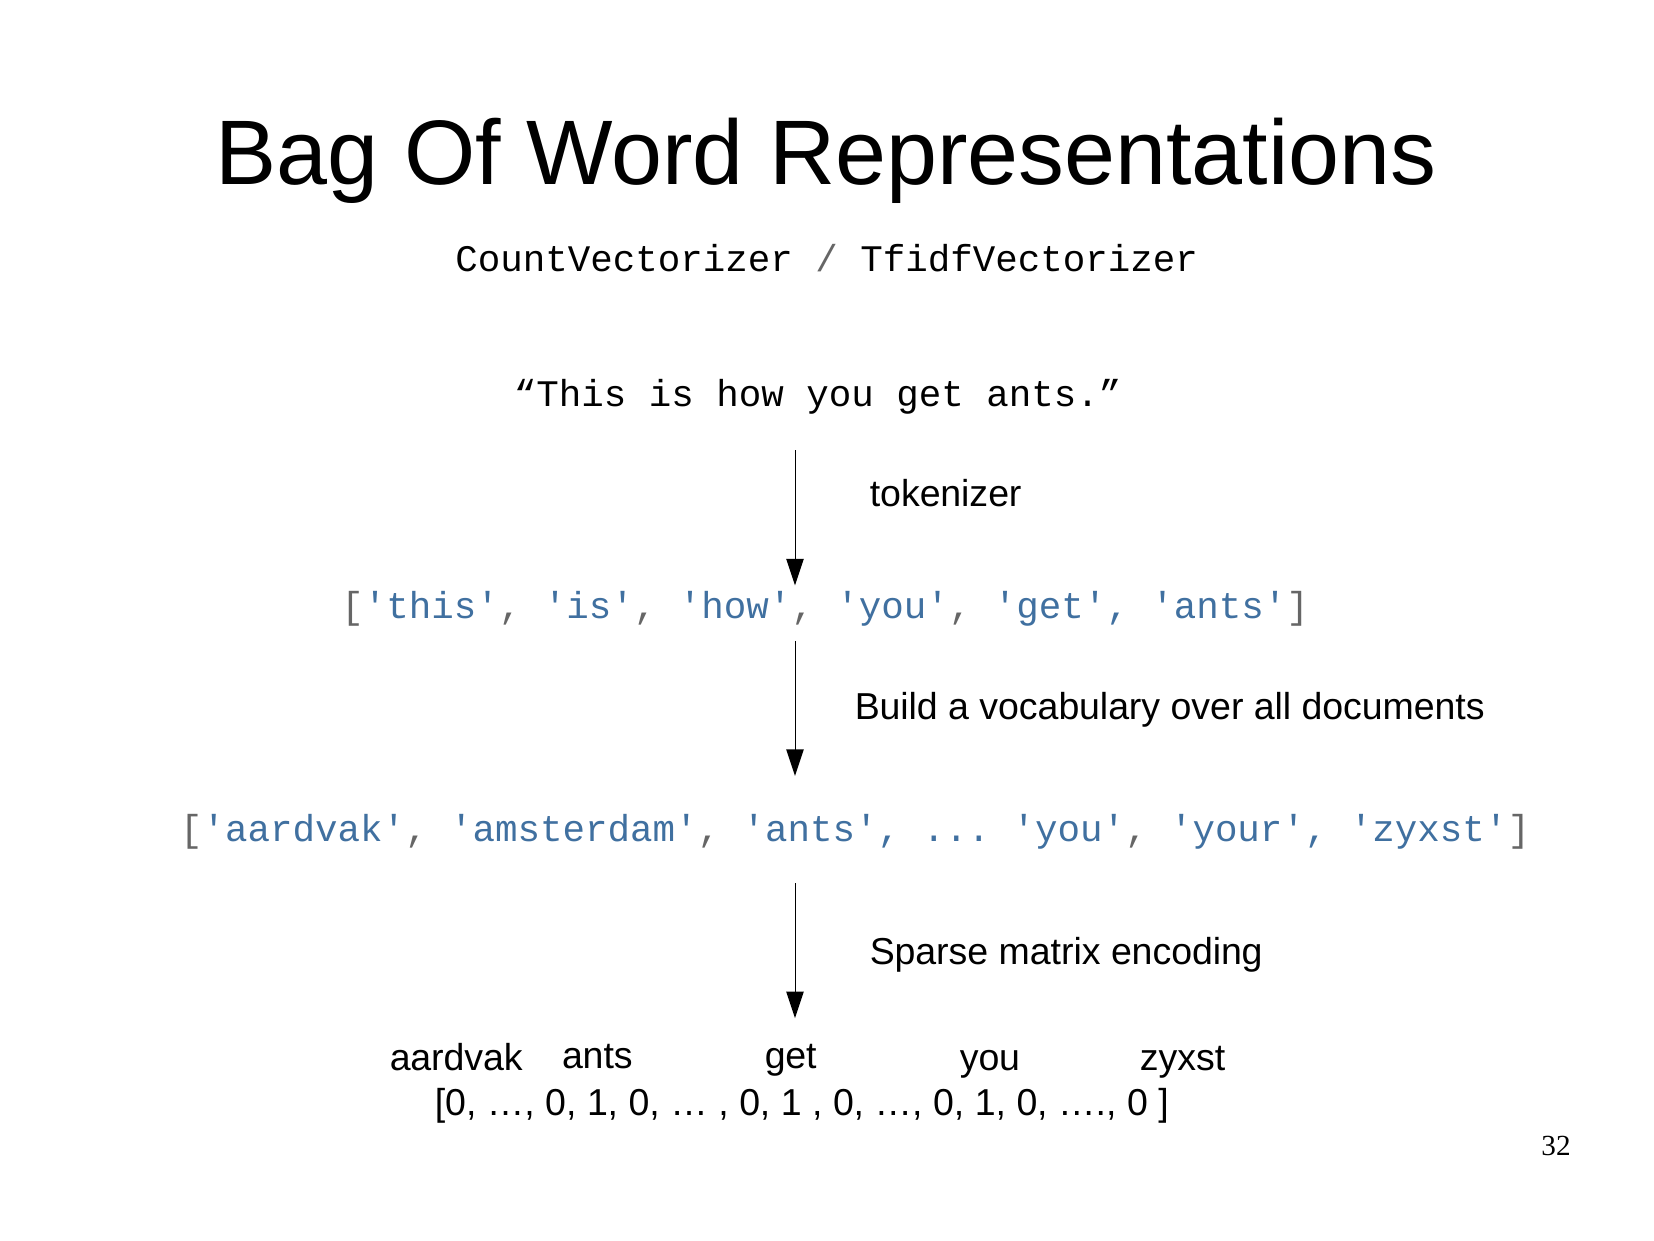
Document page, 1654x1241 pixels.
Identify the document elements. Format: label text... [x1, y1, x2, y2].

title Bag Of Word Representations [82, 49, 1571, 257]
text_box zyxst [1125, 1028, 1261, 1086]
text_box you [945, 1028, 1125, 1086]
text_box get [750, 1027, 871, 1113]
text_box aardvak [375, 1028, 541, 1086]
text_box Sparse matrix encoding [855, 896, 1321, 980]
text_box tokenizer [855, 465, 1111, 523]
text_box ['aardvak', 'amsterdam', 'ants', ... 'you', 'your', 'zyxst'] [165, 810, 1546, 896]
text_box Build a vocabulary over all documents [840, 678, 1546, 777]
text_box [0, …, 0, 1, 0, … , 0, 1 , 0, …, 0, 1, 0, …., 0 ] [420, 1073, 1186, 1131]
text_box “This is how you get ants.” [465, 375, 1171, 419]
text_box ['this', 'is', 'how', 'you', 'get', 'ants'] [315, 587, 1336, 631]
text_box CountVectorizer / TfidfVectorizer [455, 240, 1199, 283]
text_box ants [547, 1027, 698, 1088]
